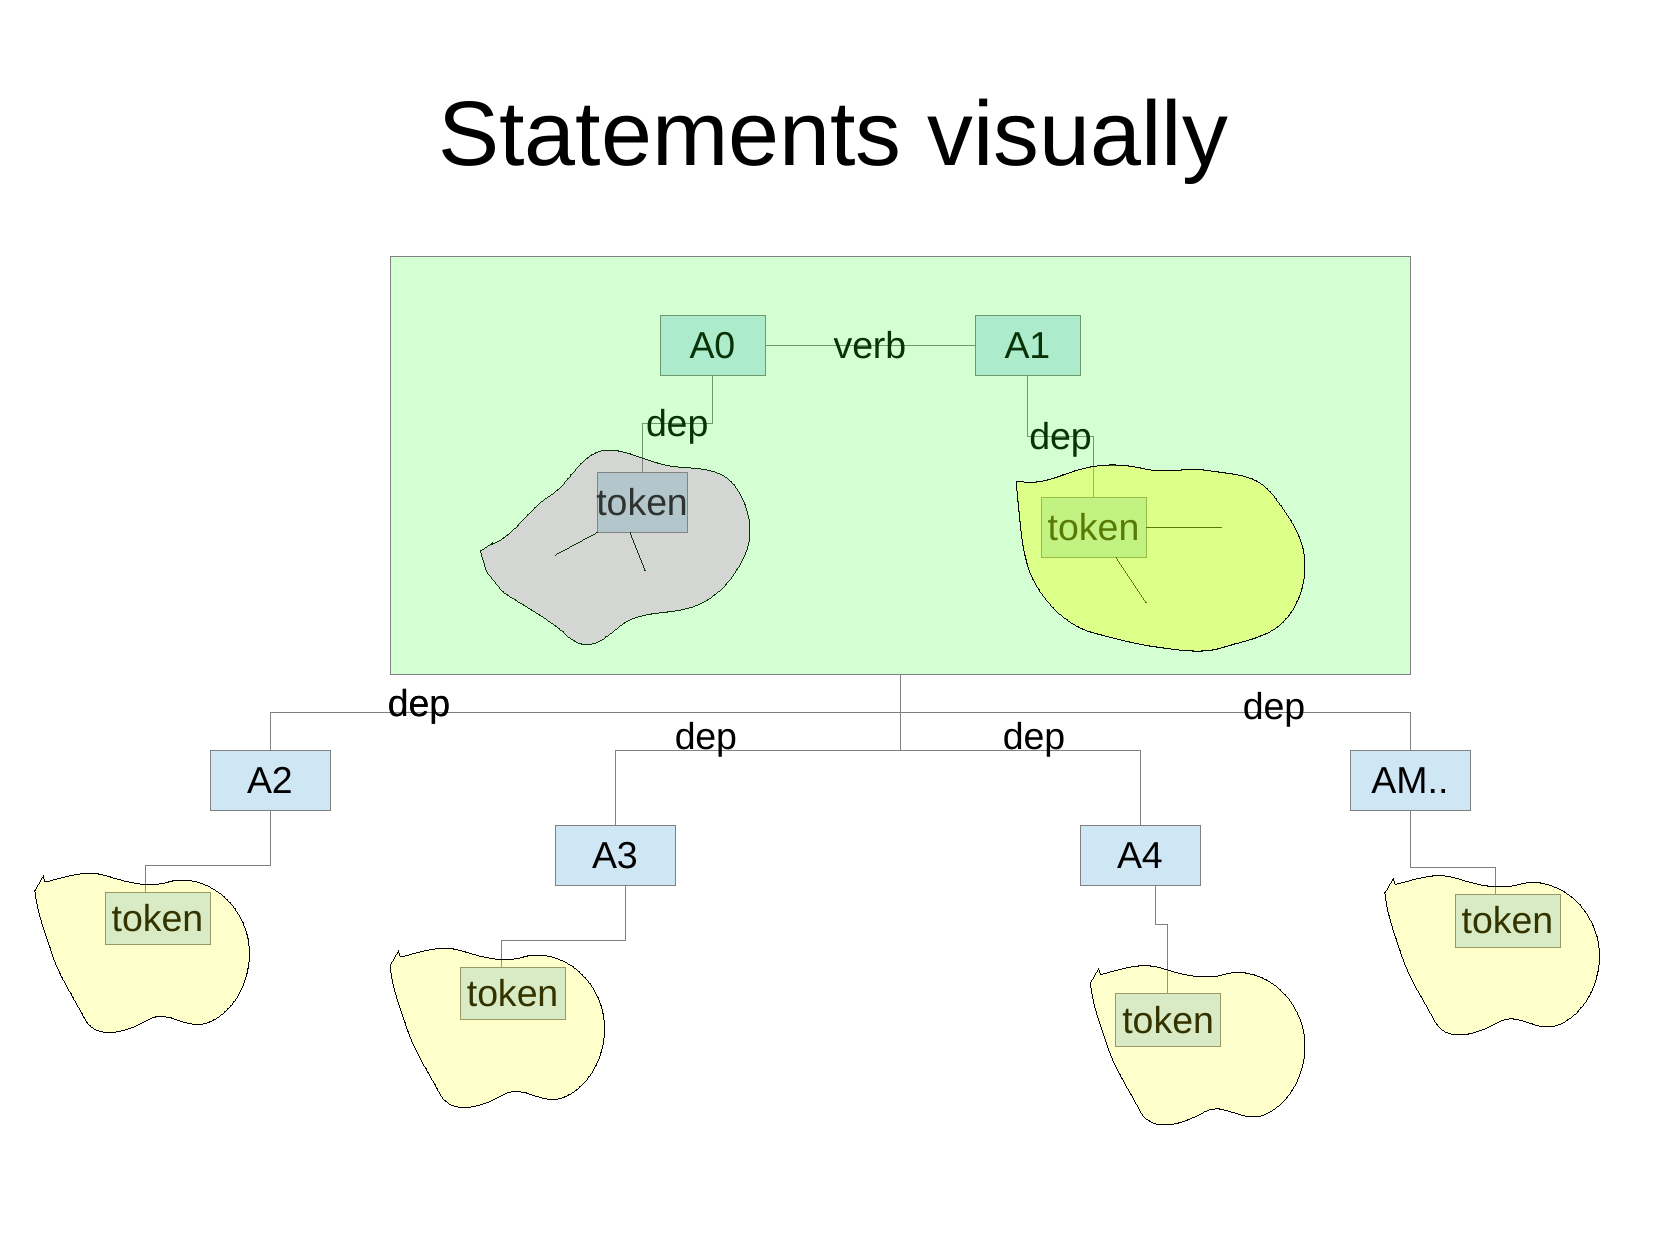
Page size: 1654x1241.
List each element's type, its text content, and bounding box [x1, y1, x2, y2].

text_box [1384, 875, 1600, 1035]
text_box [390, 256, 1411, 675]
title Statements visually [90, 30, 1579, 238]
text_box A2 [210, 750, 331, 811]
text_box AM.. [1350, 750, 1471, 811]
text_box dep [1228, 678, 1321, 736]
text_box dep [660, 708, 752, 766]
text_box [1090, 965, 1305, 1125]
text_box A4 [1080, 825, 1201, 886]
text_box [34, 873, 250, 1033]
text_box [390, 948, 605, 1108]
text_box dep [373, 675, 466, 732]
text_box dep [988, 708, 1081, 766]
text_box A3 [555, 825, 676, 886]
